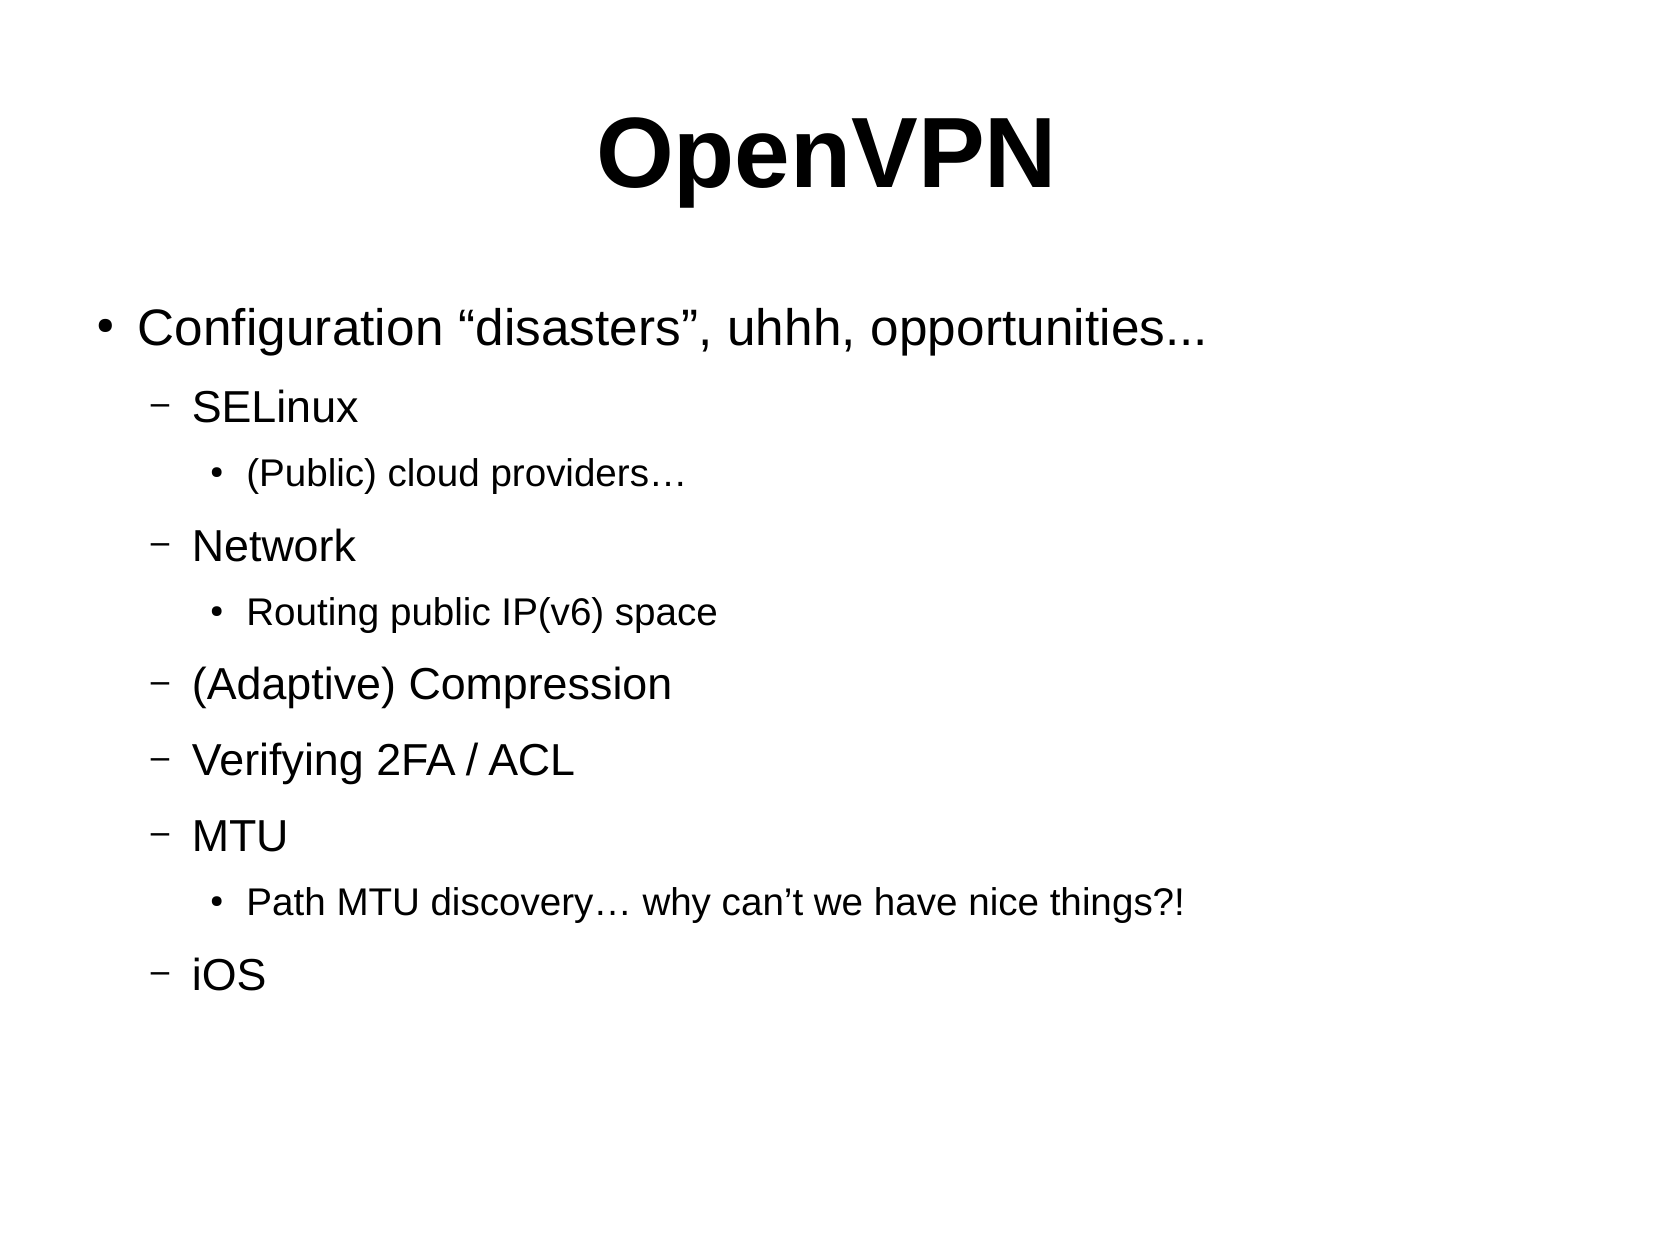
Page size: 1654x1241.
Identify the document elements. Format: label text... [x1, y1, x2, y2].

title OpenVPN [82, 49, 1571, 257]
list Configuration “disasters”, uhhh, opportunities... SELinux (Public) cloud providers… Network Routing public IP(v6) space (Adaptive) Compression Verifying 2FA / ACL MTU Path MTU discovery… why can’t we have nice things?! iOS [82, 290, 1571, 1010]
